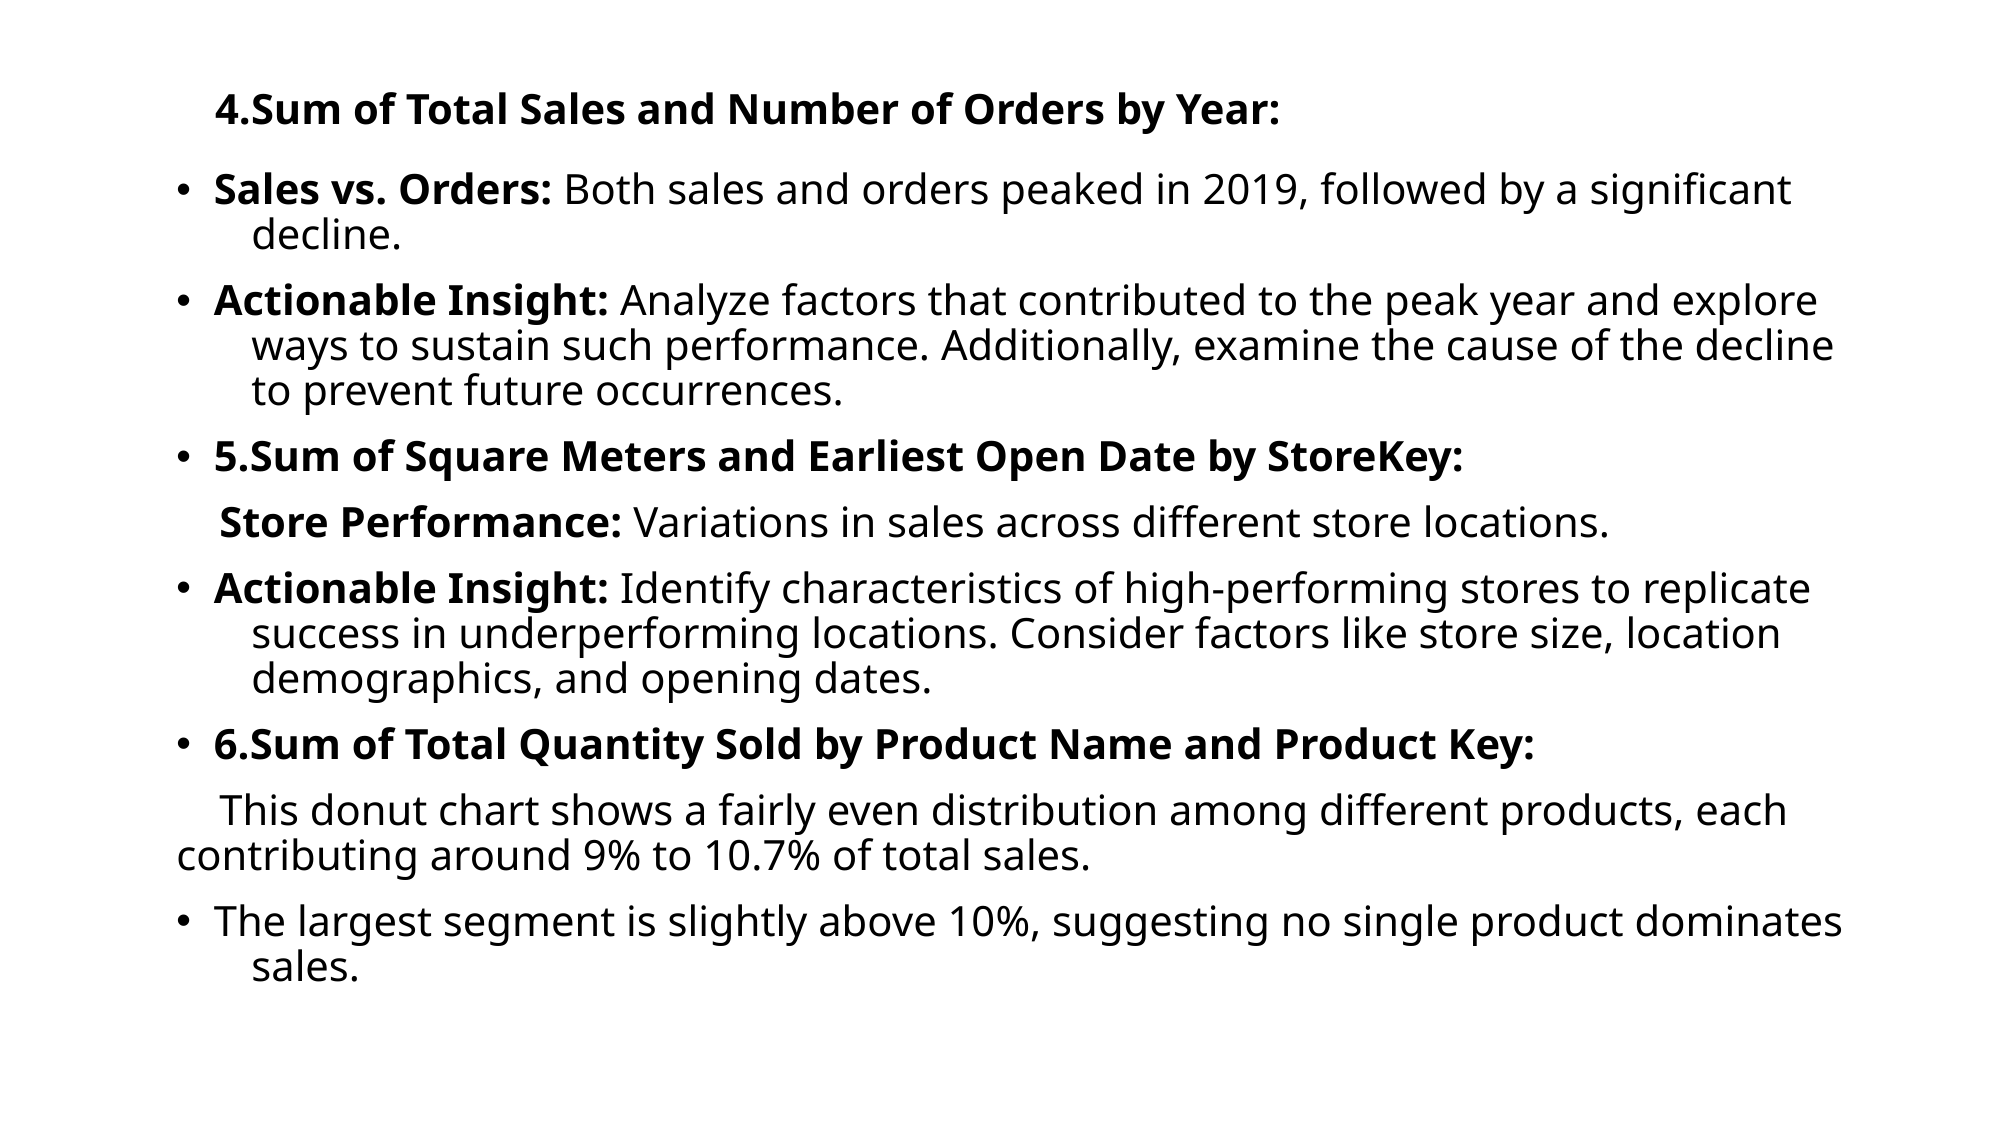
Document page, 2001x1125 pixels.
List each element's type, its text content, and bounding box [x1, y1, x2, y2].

title 4.Sum of Total Sales and Number of Orders by Year: [200, 59, 1863, 161]
list Sales vs. Orders: Both sales and orders peaked in 2019, followed by a significant decline. Actionable Insight: Analyze factors that contributed to the peak year and explore ways to sustain such performance. Additionally, examine the cause of the decline to prevent future occurrences. 5.Sum of Square Meters and Earliest Open Date by StoreKey: Store Performance: Variations in sales across different store locations. Actionable Insight: Identify characteristics of high-performing stores to replicate success in underperforming locations. Consider factors like store size, location demographics, and opening dates. 6.Sum of Total Quantity Sold by Product Name and Product Key: This donut chart shows a fairly even distribution among different products, each contributing around 9% to 10.7% of total sales. The largest segment is slightly above 10%, suggesting no single product dominates sales. [161, 161, 1863, 1088]
